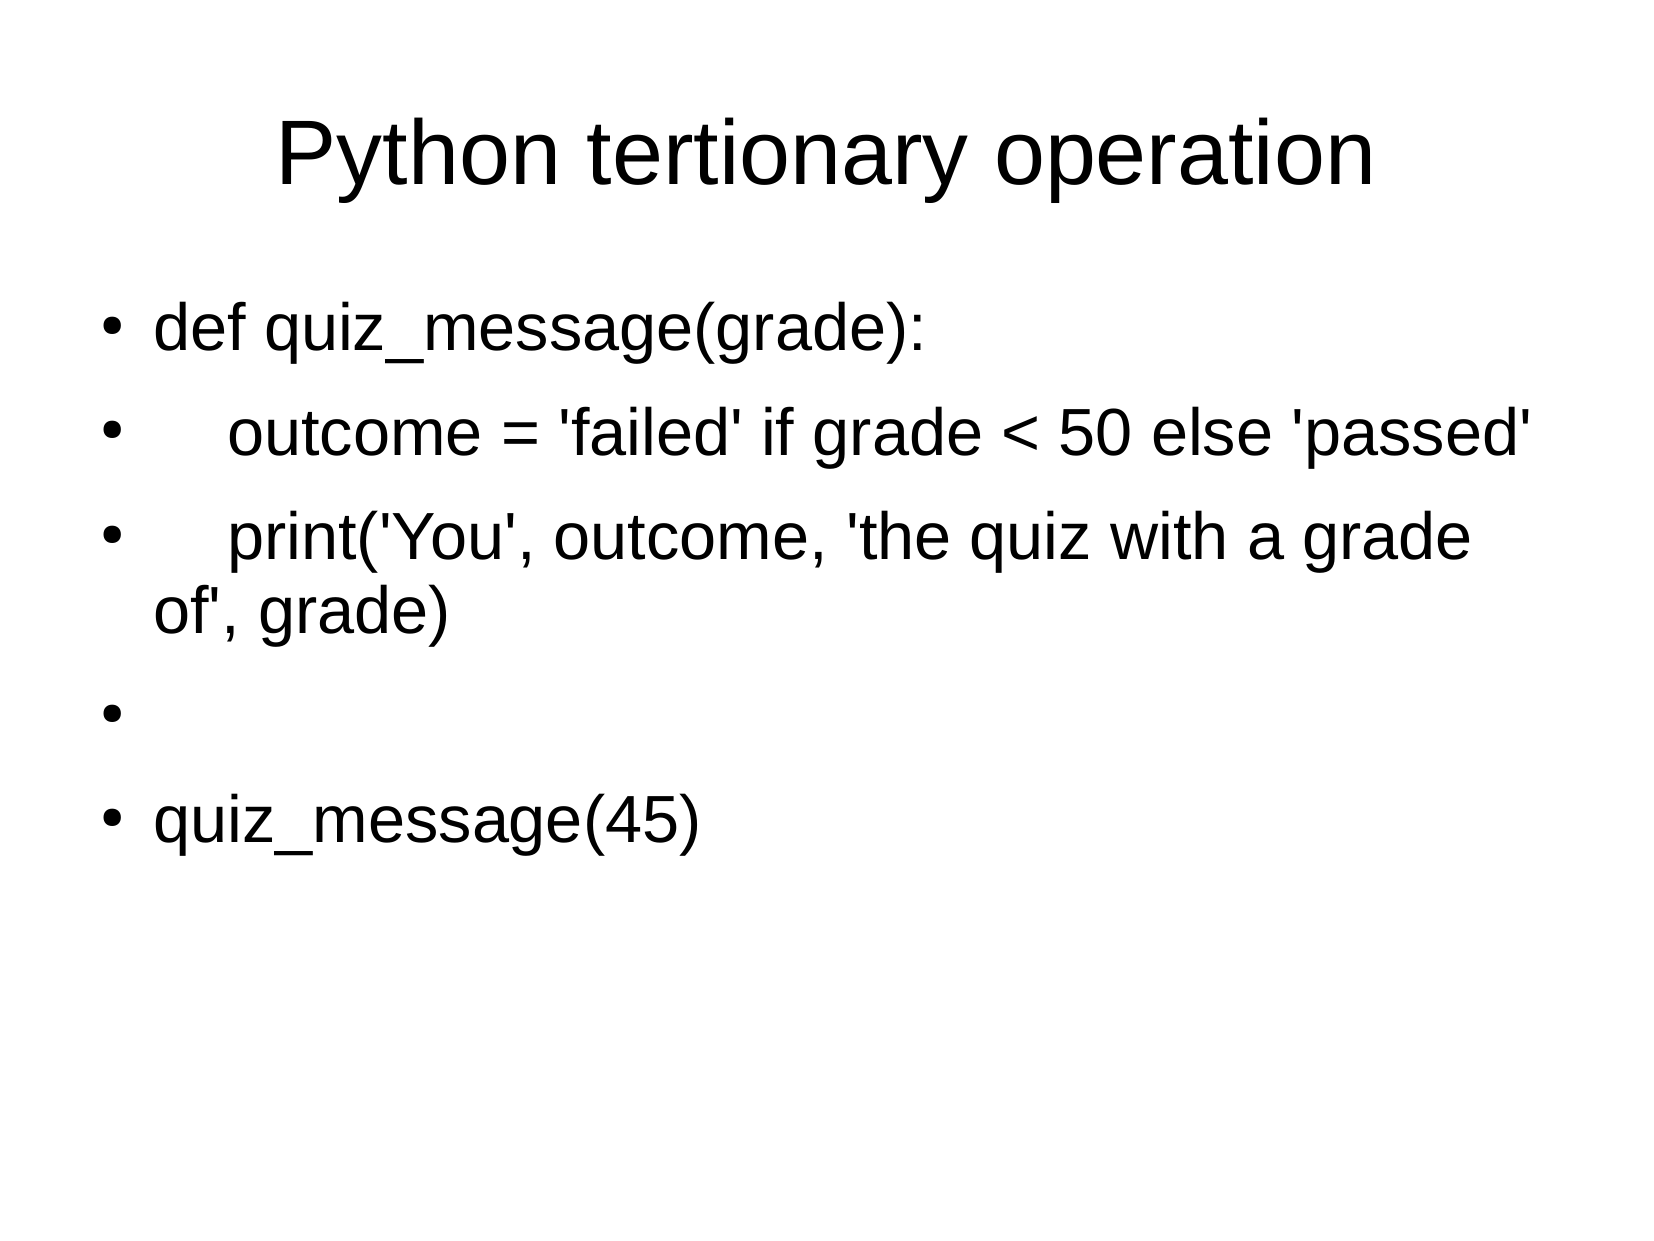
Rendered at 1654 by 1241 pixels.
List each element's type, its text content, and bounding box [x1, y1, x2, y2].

list def quiz_message(grade): outcome = 'failed' if grade < 50 else 'passed' print('You', outcome, 'the quiz with a grade of', grade) quiz_message(45) [82, 290, 1571, 1010]
title Python tertionary operation [82, 49, 1571, 257]
